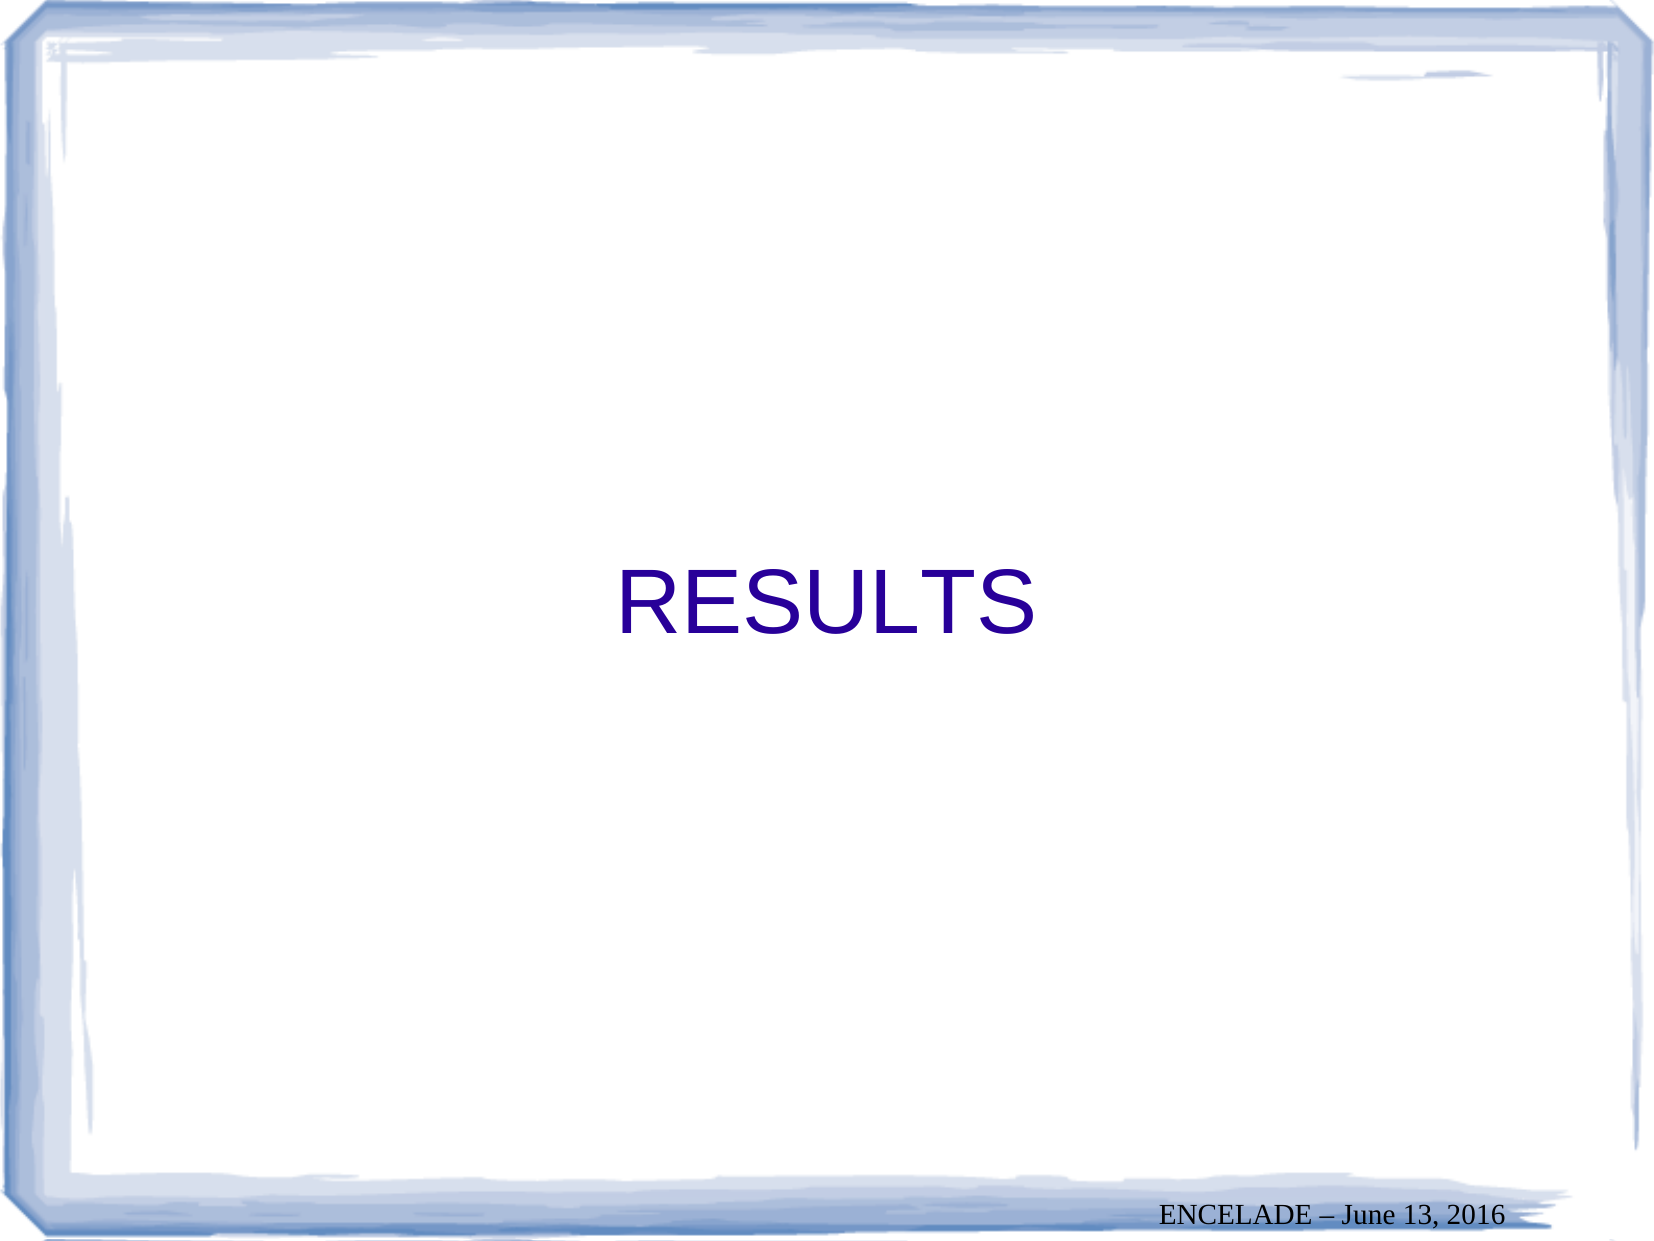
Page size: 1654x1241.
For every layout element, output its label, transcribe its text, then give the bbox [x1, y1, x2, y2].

title RESULTS [82, 498, 1571, 706]
picture [0, 0, 1654, 1241]
